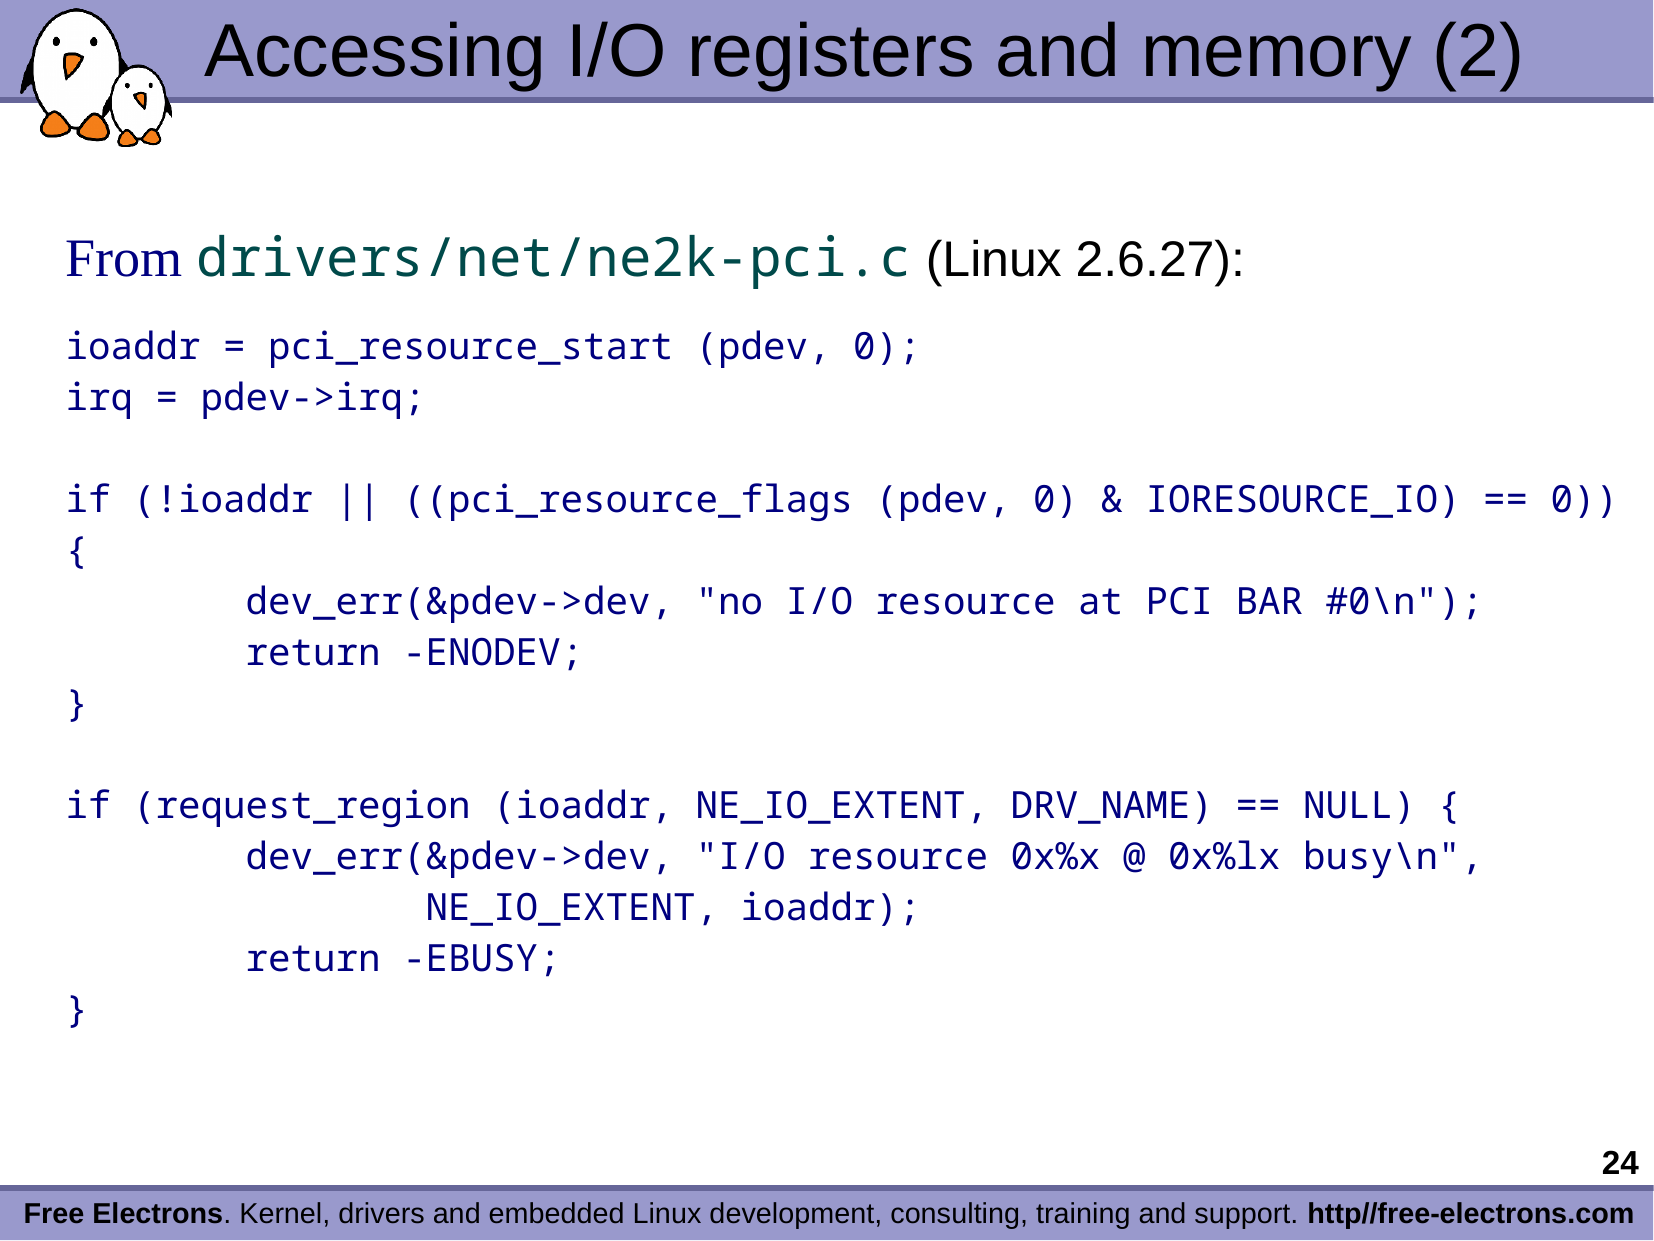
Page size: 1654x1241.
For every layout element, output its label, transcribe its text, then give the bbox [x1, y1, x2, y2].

picture [20, 8, 172, 147]
title Accessing I/O registers and memory (2) [119, 0, 1610, 101]
list From drivers/net/ne2k-pci.c (Linux 2.6.27): ioaddr = pci_resource_start (pdev, 0); irq = pdev->irq; if (!ioaddr || ((pci_resource_flags (pdev, 0) & IORESOURCE_IO) == 0)) { dev_err(&pdev->dev, "no I/O resource at PCI BAR #0\n"); return -ENODEV; } if (request_region (ioaddr, NE_IO_EXTENT, DRV_NAME) == NULL) { dev_err(&pdev->dev, "I/O resource 0x%x @ 0x%lx busy\n", NE_IO_EXTENT, ioaddr); return -EBUSY; } [47, 218, 1621, 1069]
